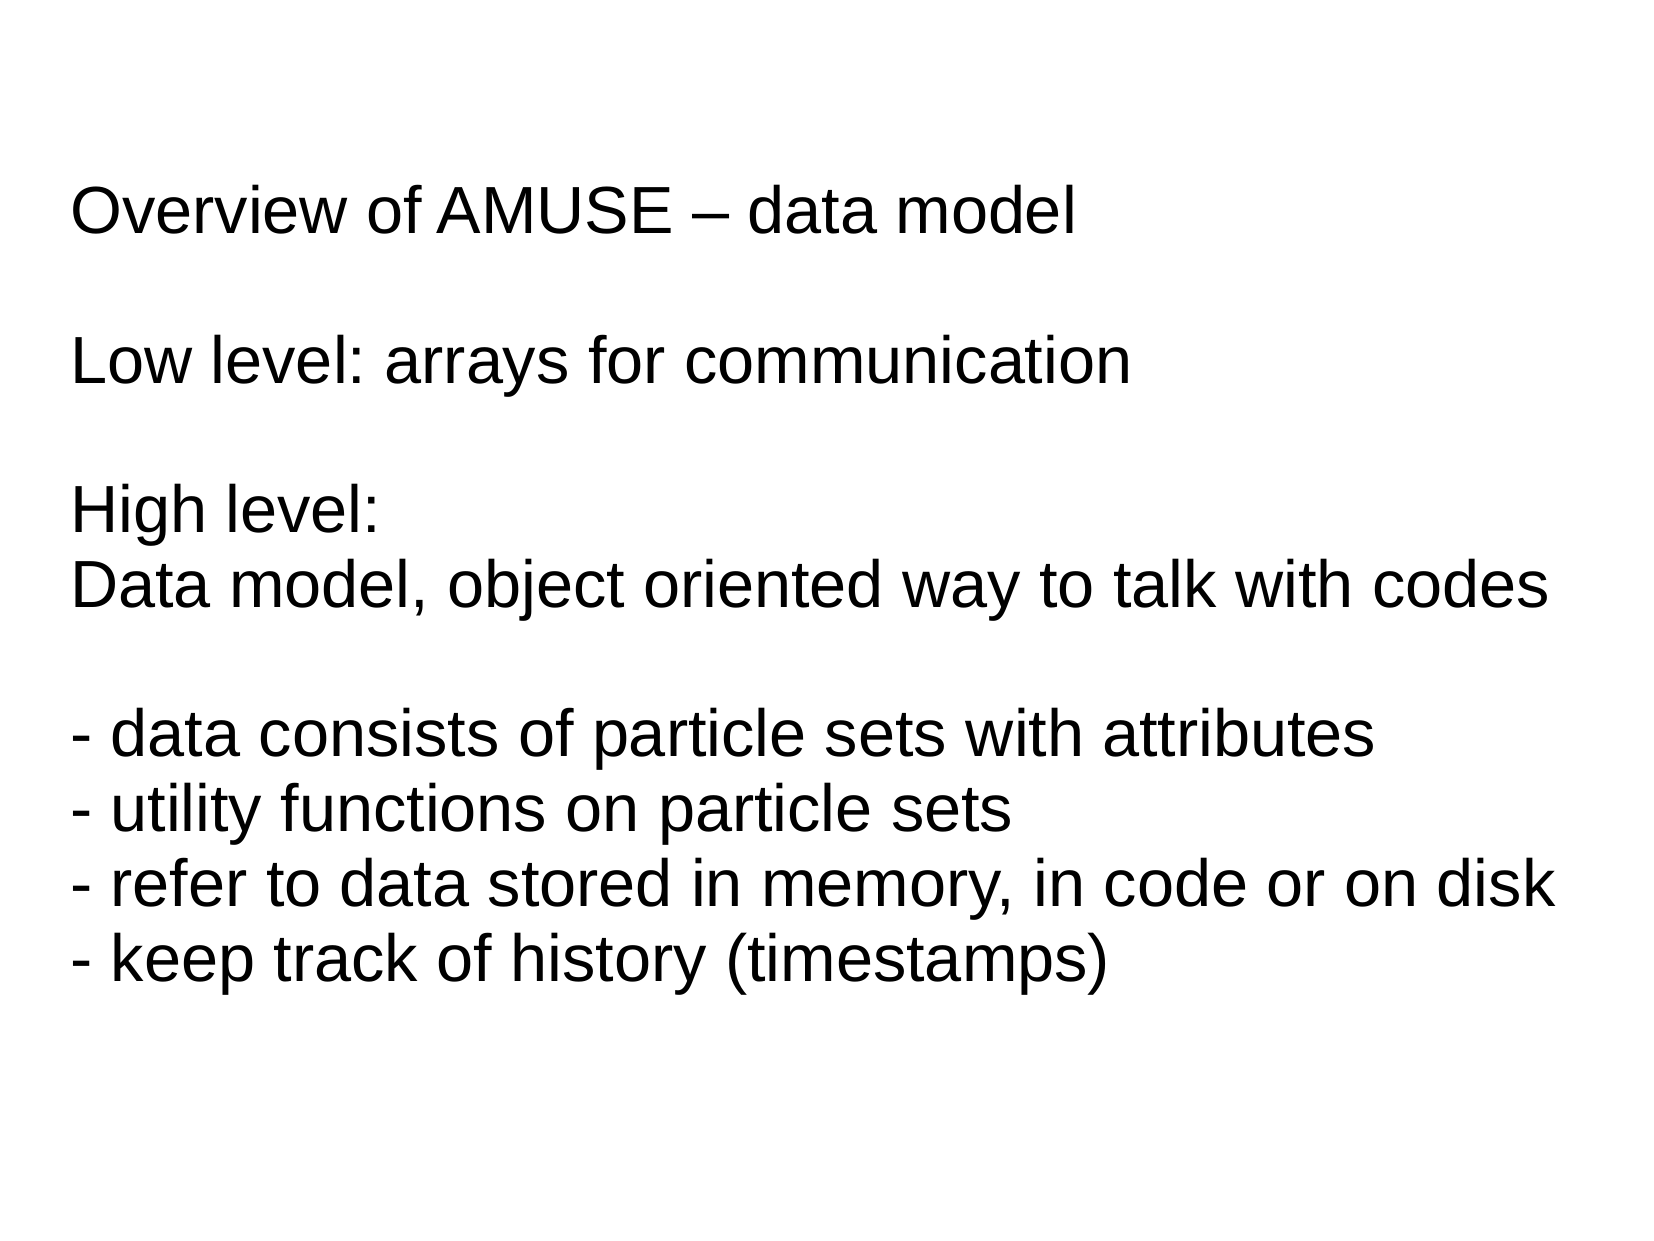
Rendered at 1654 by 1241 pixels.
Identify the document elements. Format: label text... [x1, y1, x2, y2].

text_box Overview of AMUSE – data model Low level: arrays for communication High level: Data model, object oriented way to talk with codes - data consists of particle sets with attributes - utility functions on particle sets - refer to data stored in memory, in code or on disk - keep track of history (timestamps) [55, 165, 1579, 1078]
